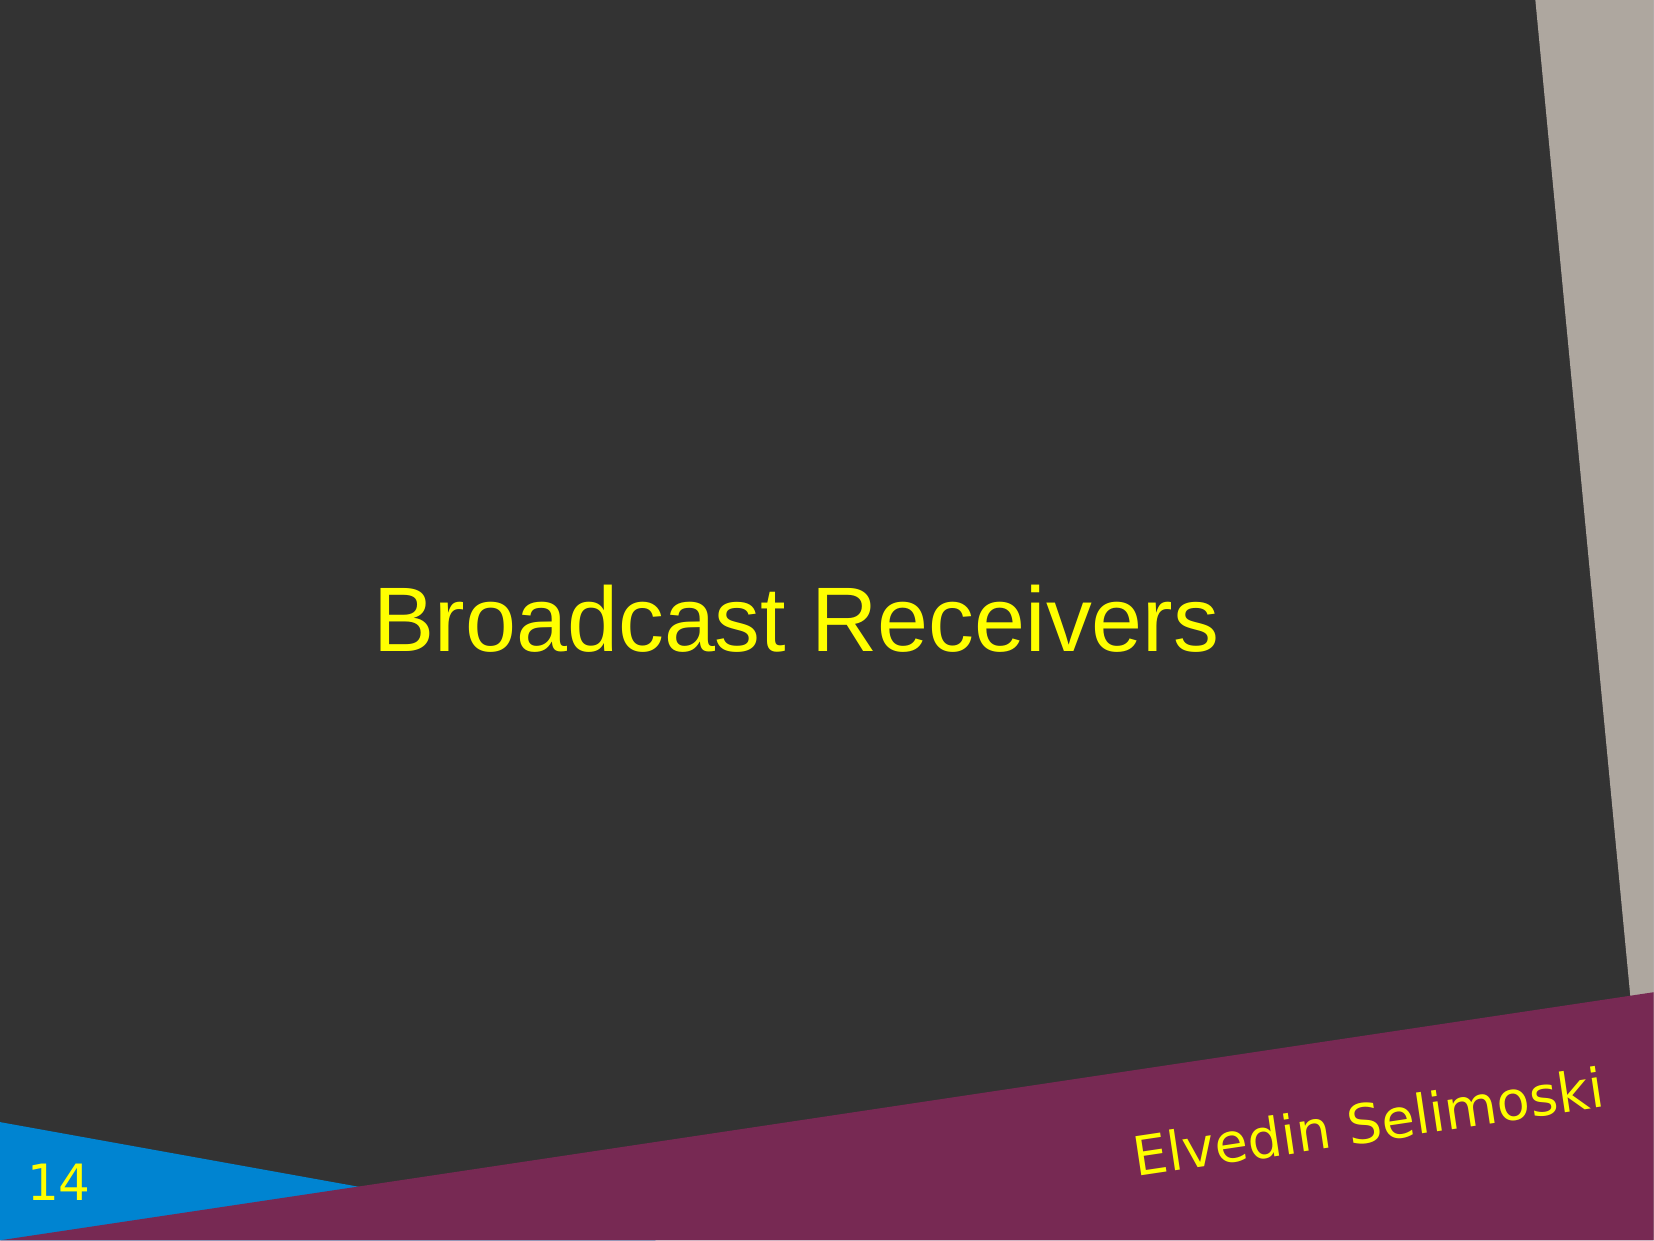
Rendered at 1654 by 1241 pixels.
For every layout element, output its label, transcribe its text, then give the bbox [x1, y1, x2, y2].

text_box Elvedin Selimoski [1052, 1015, 1629, 1239]
title Broadcast Receivers [53, 407, 1542, 833]
